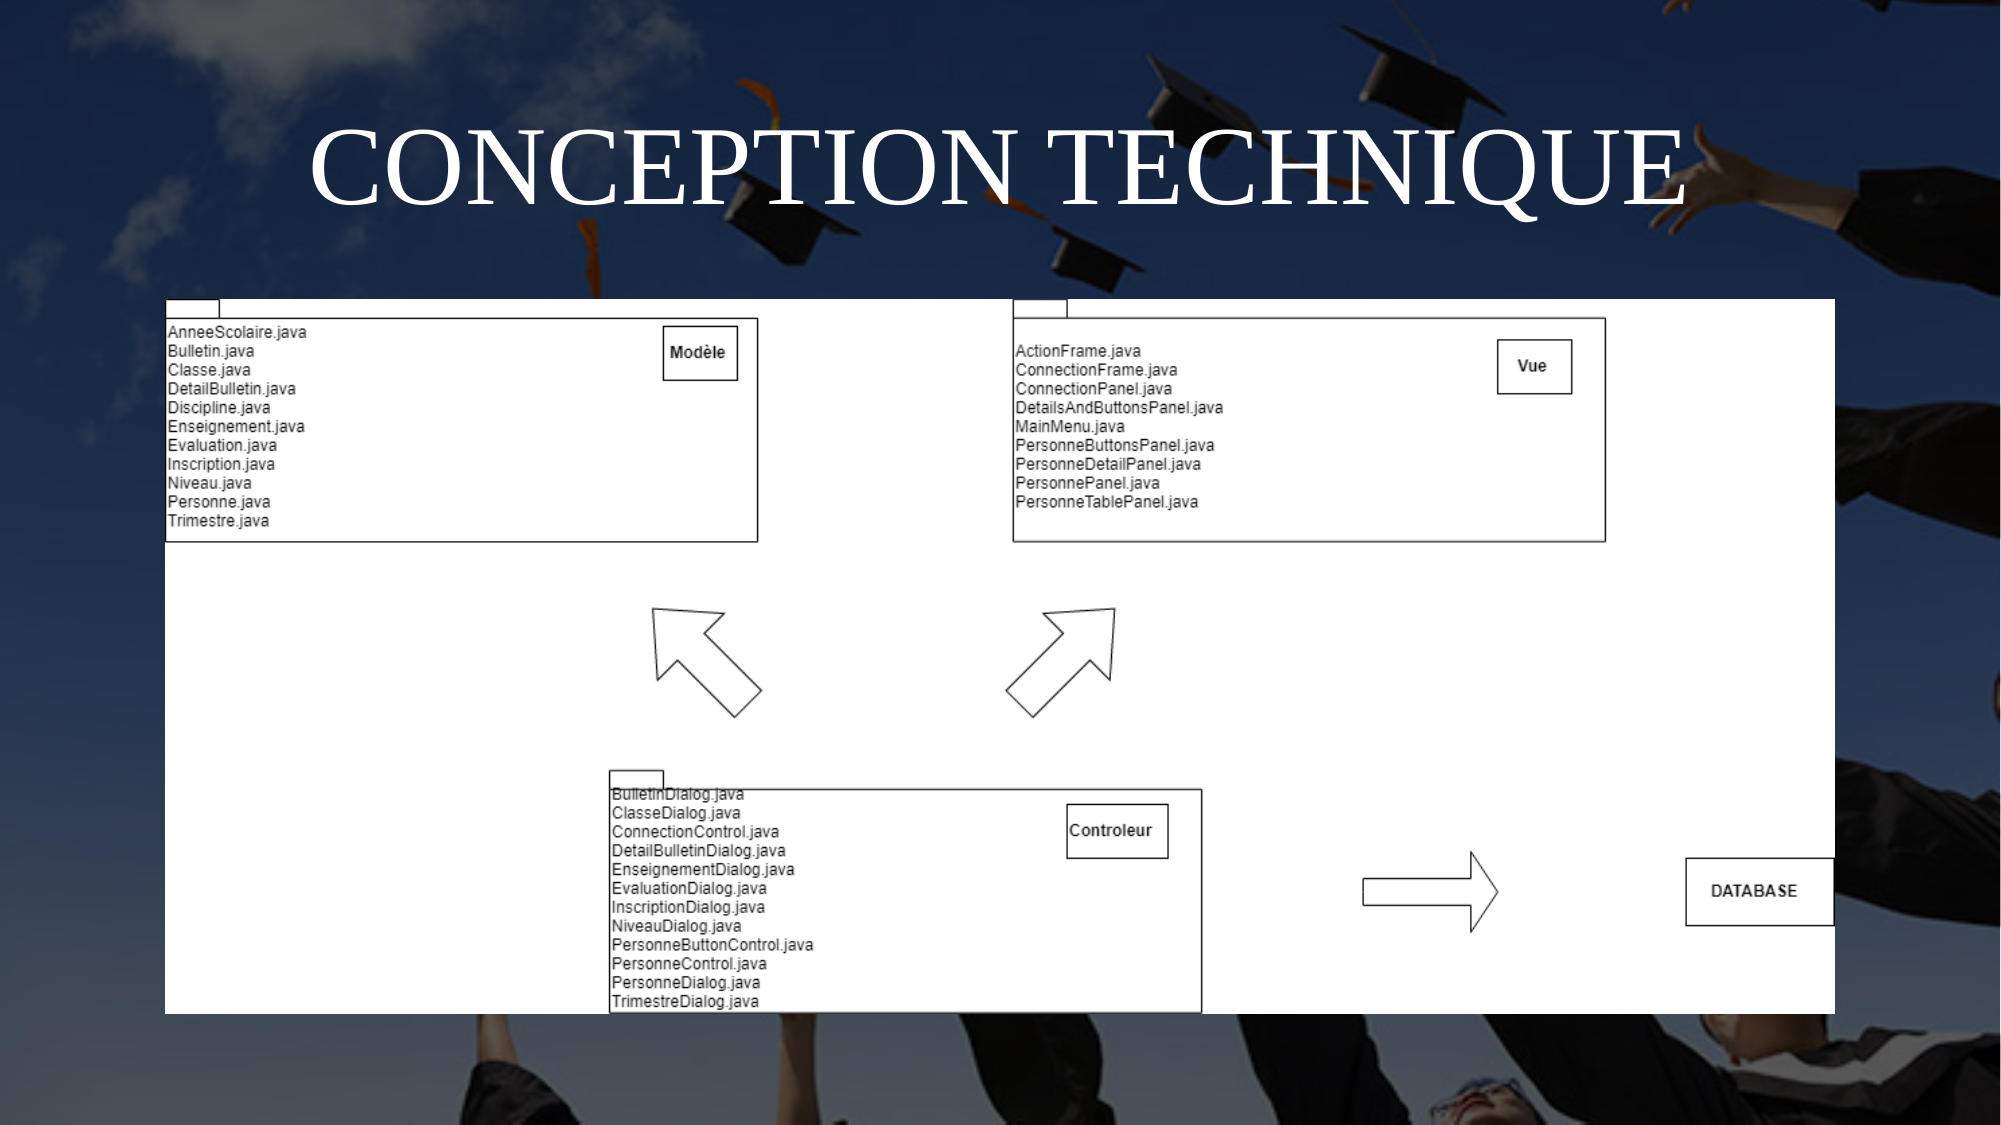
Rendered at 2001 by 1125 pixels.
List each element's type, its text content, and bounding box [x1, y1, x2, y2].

title CONCEPTION TECHNIQUE [137, 59, 1863, 278]
picture [0, 0, 2000, 1125]
